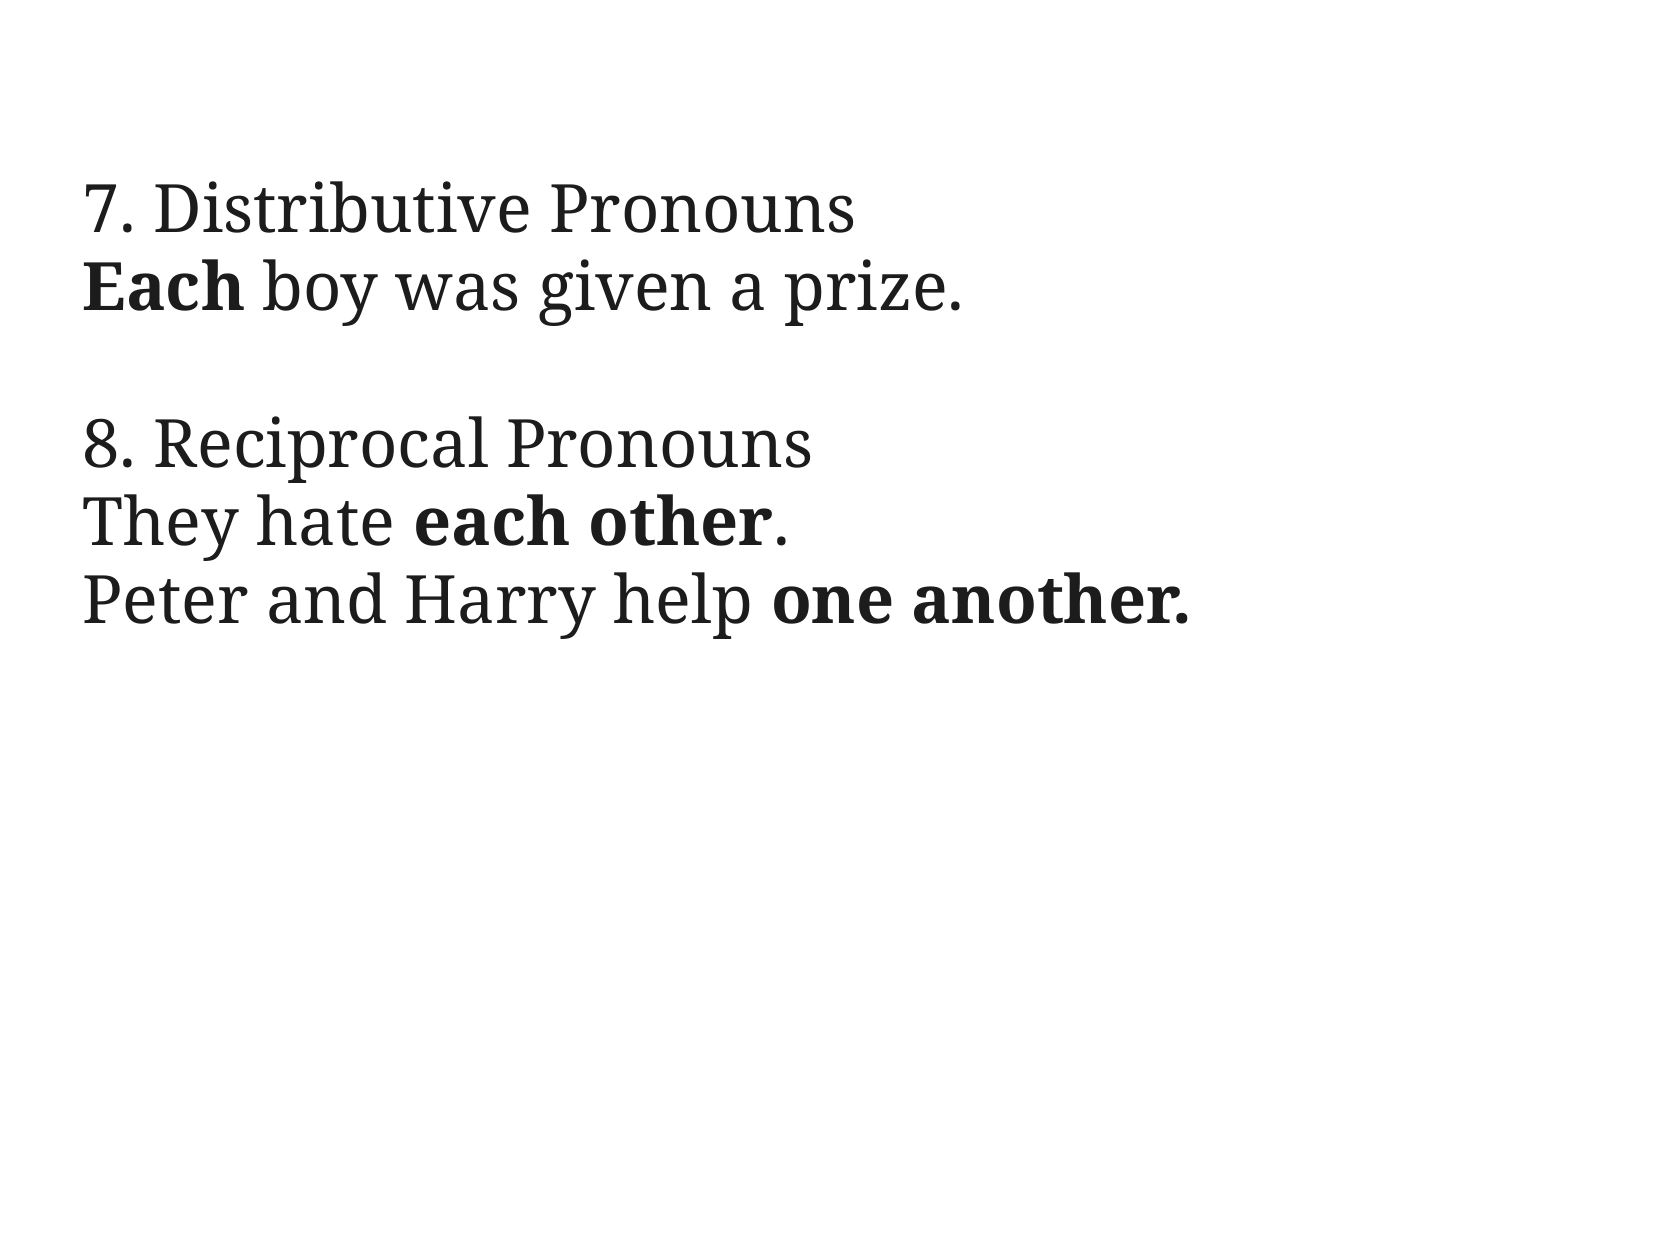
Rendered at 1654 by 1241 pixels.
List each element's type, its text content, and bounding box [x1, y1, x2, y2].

text_box 7. Distributive Pronouns Each boy was given a prize. 8. Reciprocal Pronouns They hate each other. Peter and Harry help one another. [82, 90, 1571, 1065]
